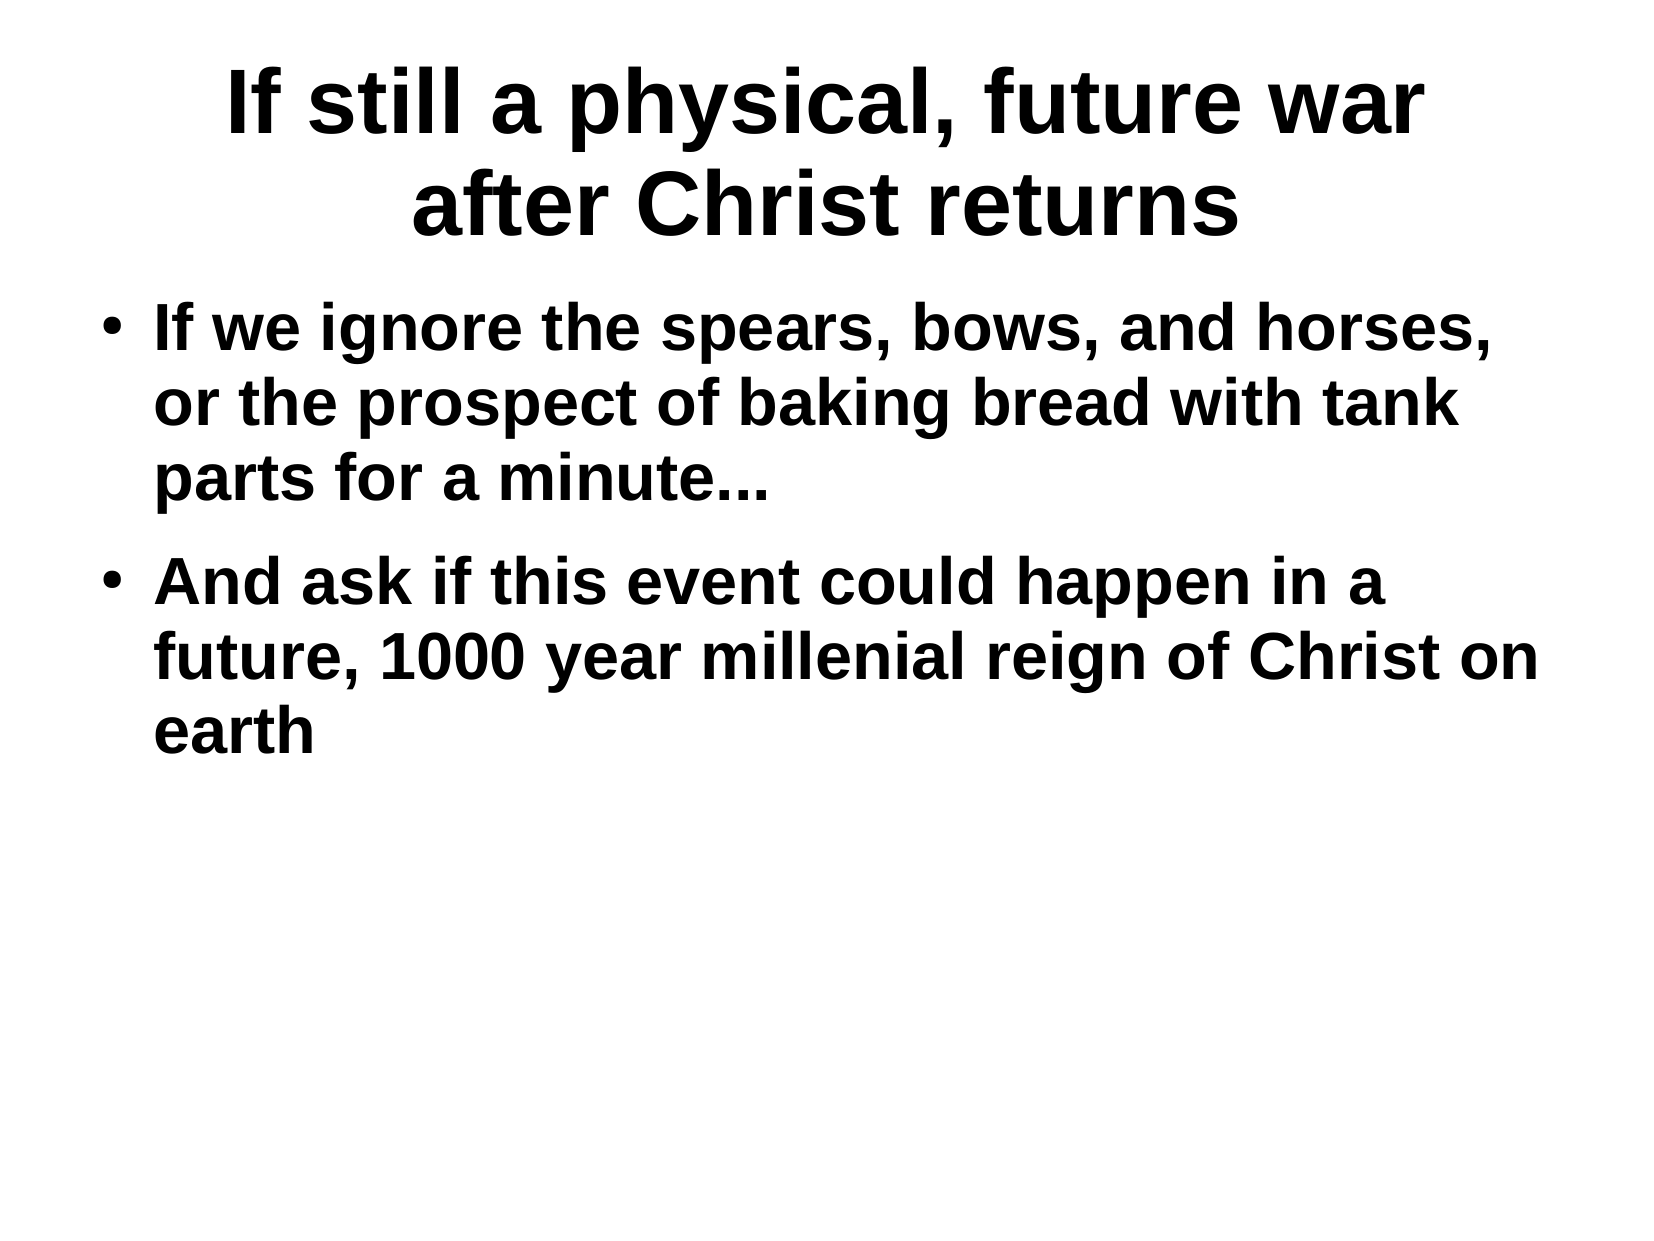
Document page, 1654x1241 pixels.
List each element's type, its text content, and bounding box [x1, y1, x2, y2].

list If we ignore the spears, bows, and horses, or the prospect of baking bread with tank parts for a minute... And ask if this event could happen in a future, 1000 year millenial reign of Christ on earth [82, 290, 1571, 1109]
title If still a physical, future war after Christ returns [82, 49, 1571, 257]
